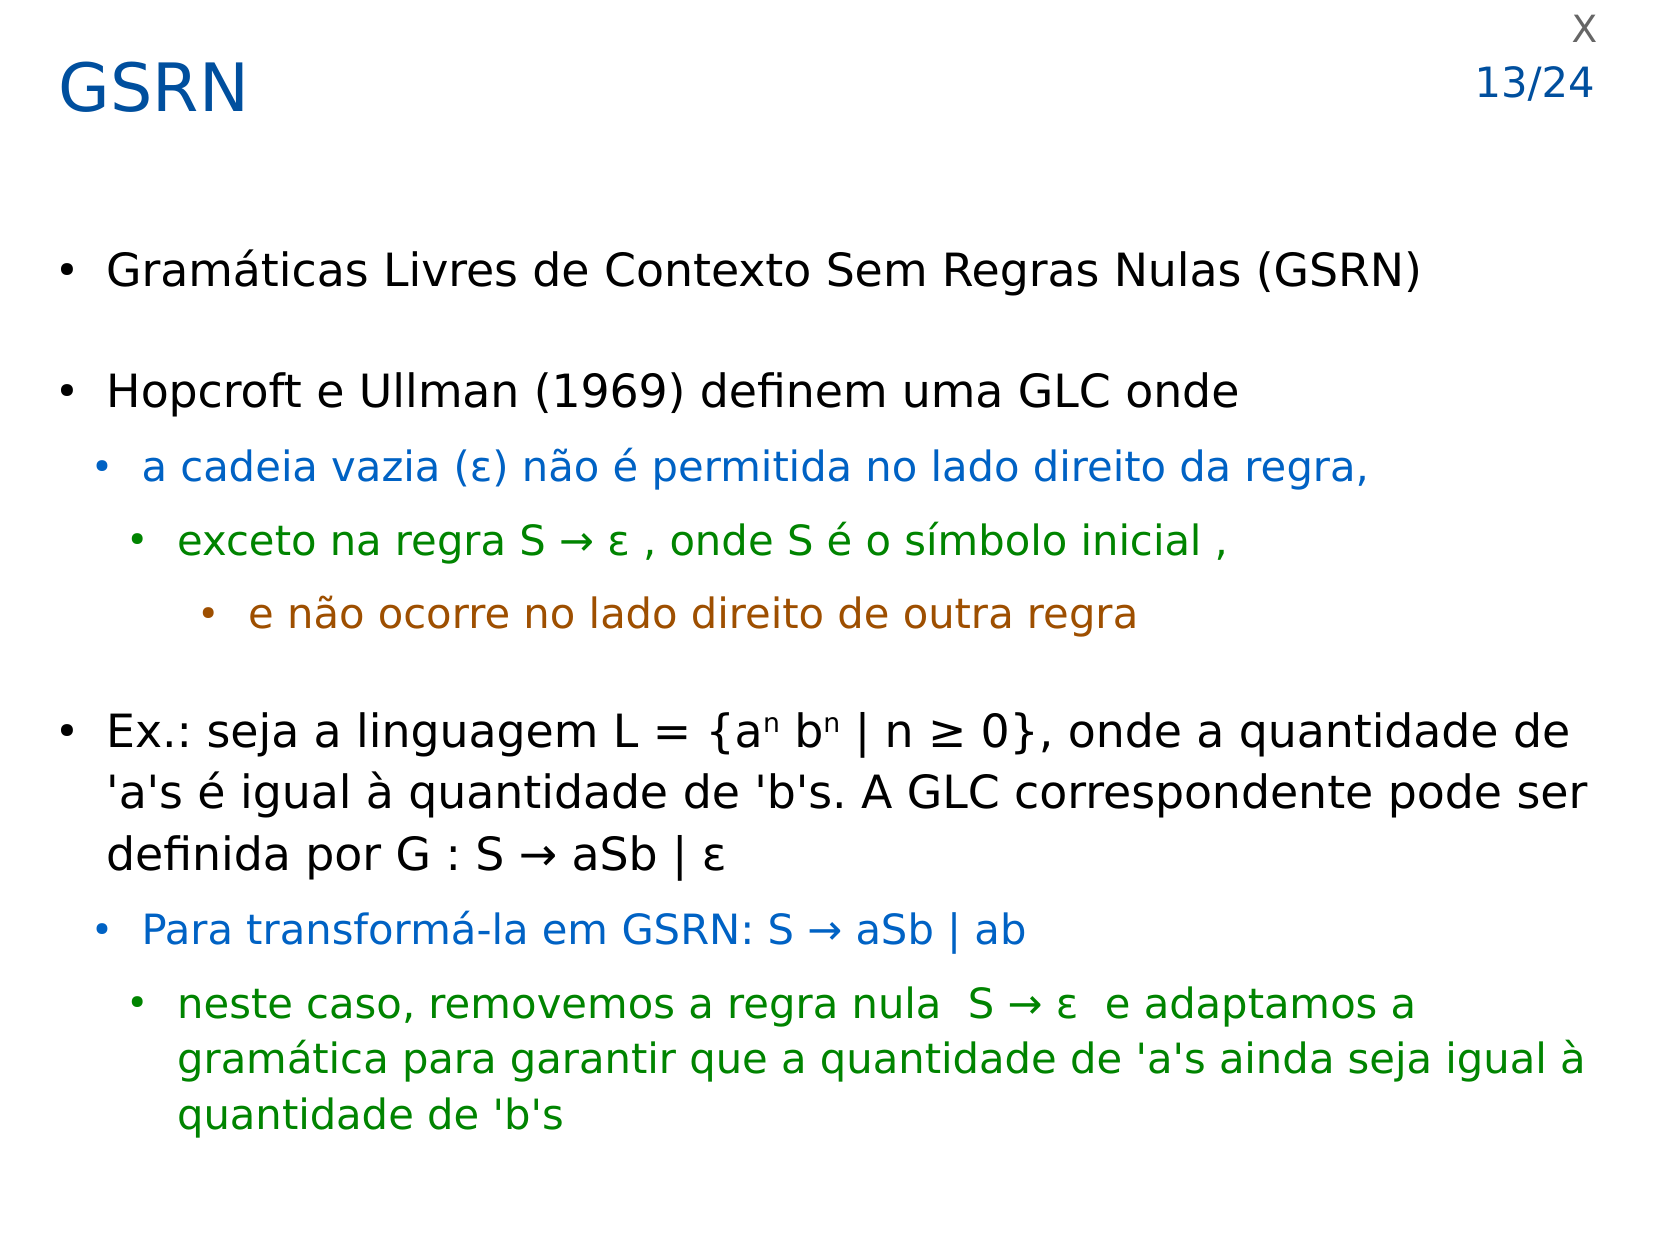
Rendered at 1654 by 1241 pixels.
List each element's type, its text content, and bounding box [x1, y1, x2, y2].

list Gramáticas Livres de Contexto Sem Regras Nulas (GSRN) Hopcroft e Ullman (1969) definem uma GLC onde a cadeia vazia (ε) não é permitida no lado direito da regra, exceto na regra S → ε , onde S é o símbolo inicial , e não ocorre no lado direito de outra regra Ex.: seja a linguagem L = {an bn | n ≥ 0}, onde a quantidade de 'a's é igual à quantidade de 'b's. A GLC correspondente pode ser definida por G : S → aSb | ε Para transformá-la em GSRN: S → aSb | ab neste caso, removemos a regra nula S → ε e adaptamos a gramática para garantir que a quantidade de 'a's ainda seja igual à quantidade de 'b's [59, 236, 1595, 1182]
title GSRN [59, 29, 1625, 148]
text_box X [1375, 0, 1613, 64]
